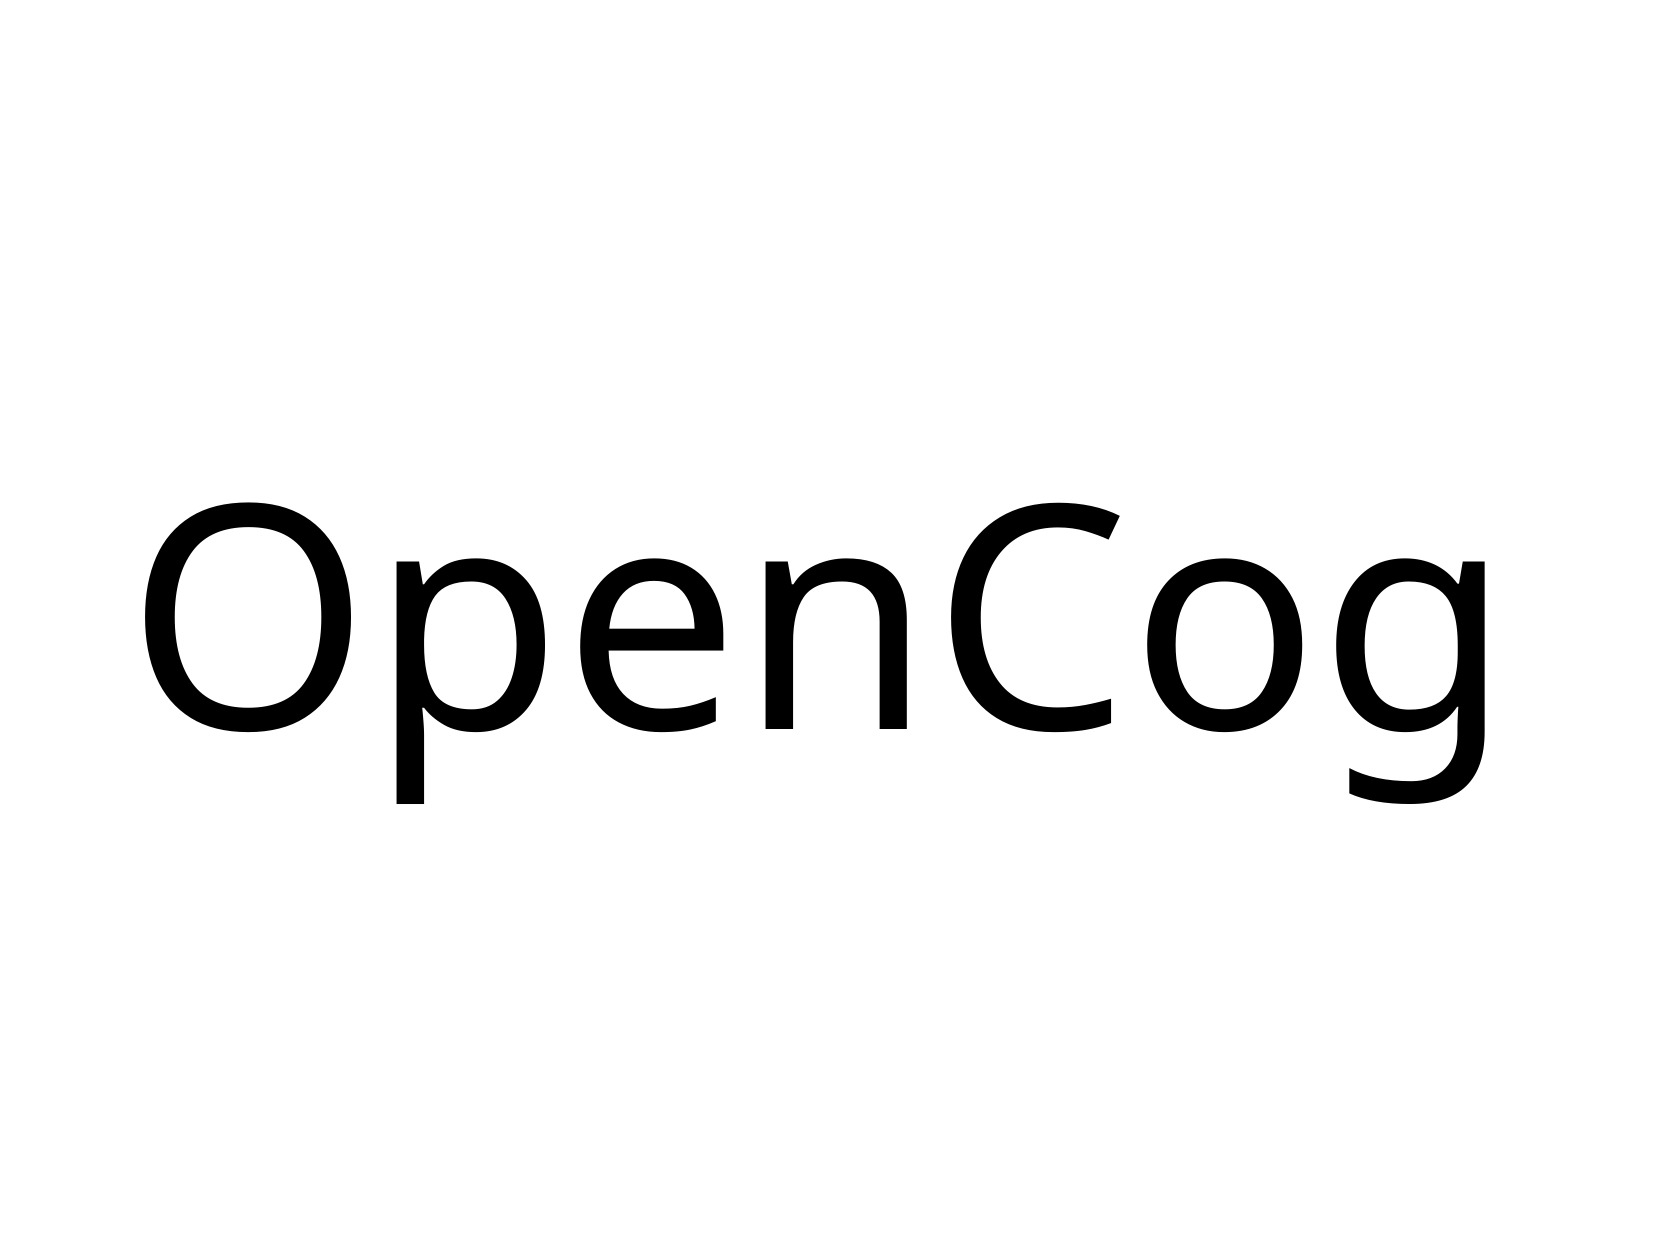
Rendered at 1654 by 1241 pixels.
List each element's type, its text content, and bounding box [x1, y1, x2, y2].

title OpenCog [75, 390, 1564, 826]
